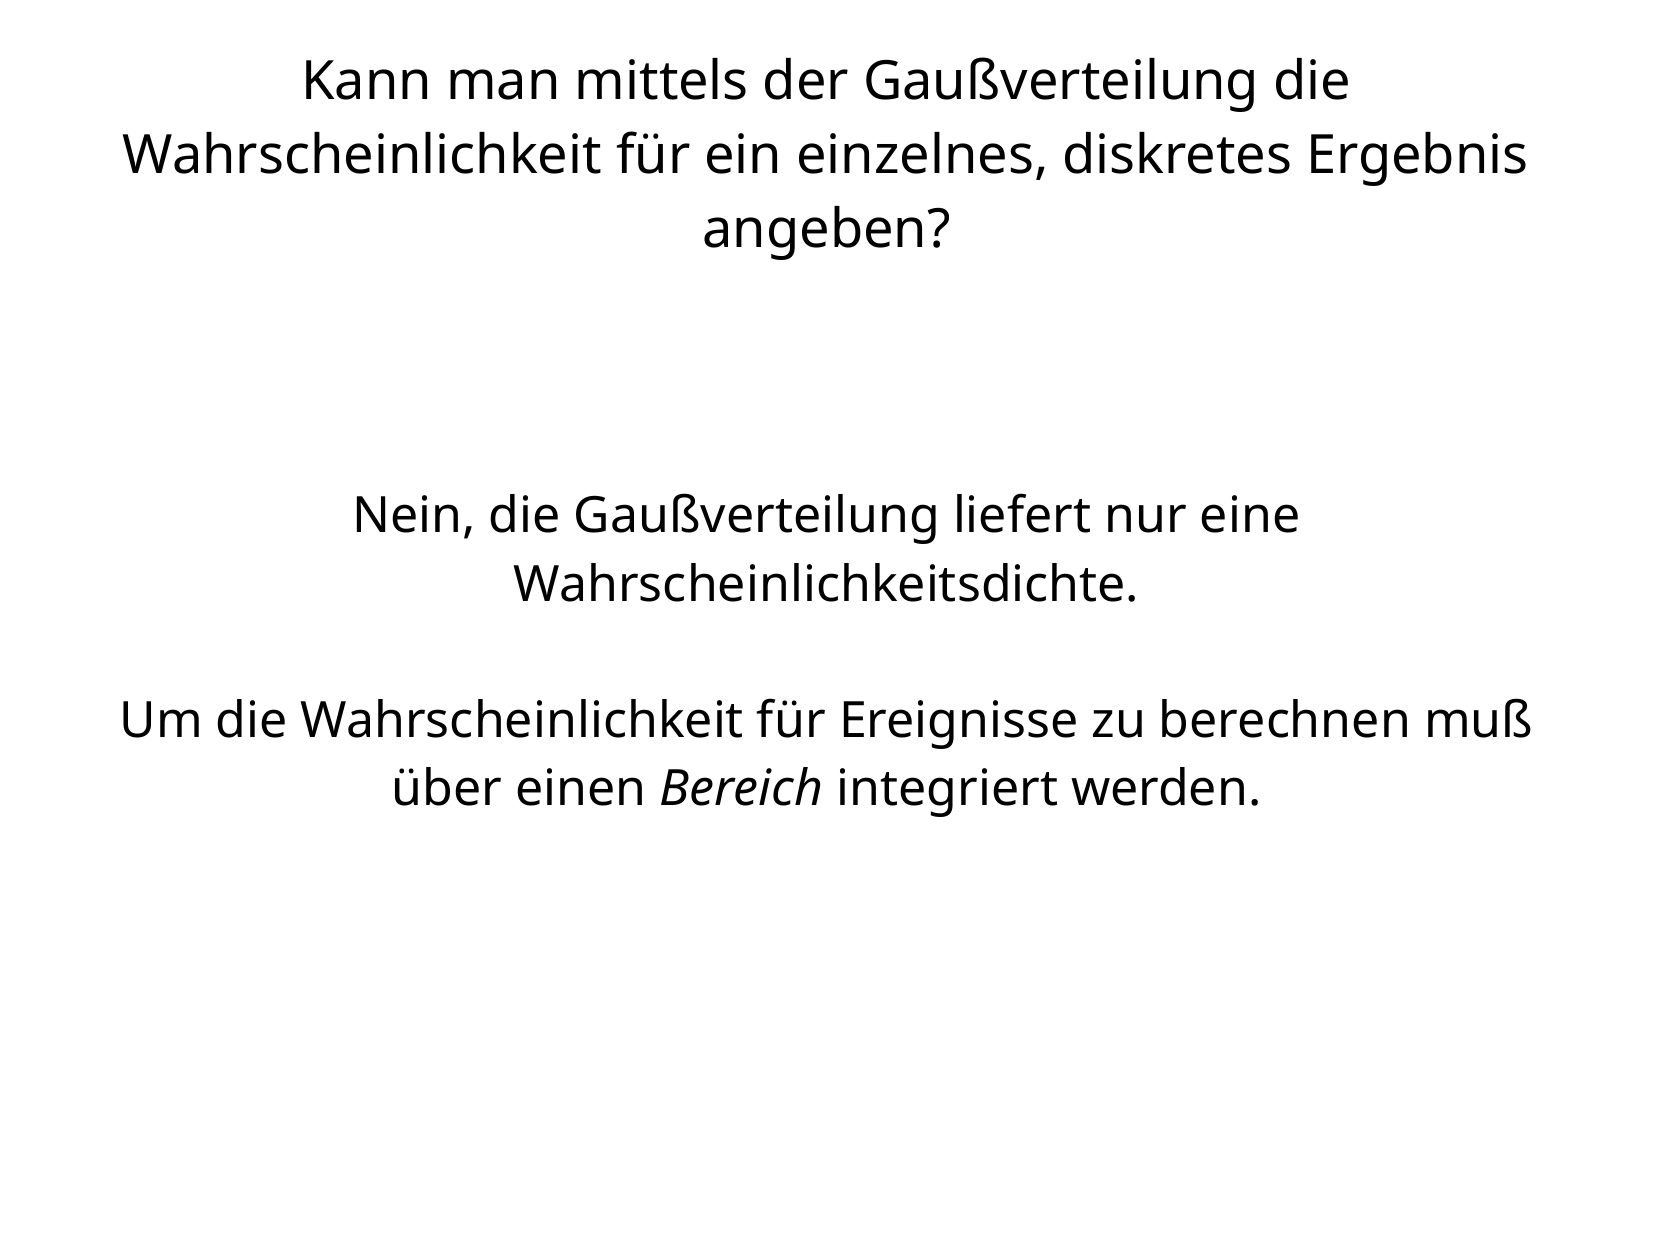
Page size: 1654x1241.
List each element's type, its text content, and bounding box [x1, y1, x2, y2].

subtitle Nein, die Gaußverteilung liefert nur eine Wahrscheinlichkeitsdichte. Um die Wahrscheinlichkeit für Ereignisse zu berechnen muß über einen Bereich integriert werden. [82, 290, 1571, 1010]
title Kann man mittels der Gaußverteilung die Wahrscheinlichkeit für ein einzelnes, diskretes Ergebnis angeben? [82, 49, 1571, 257]
